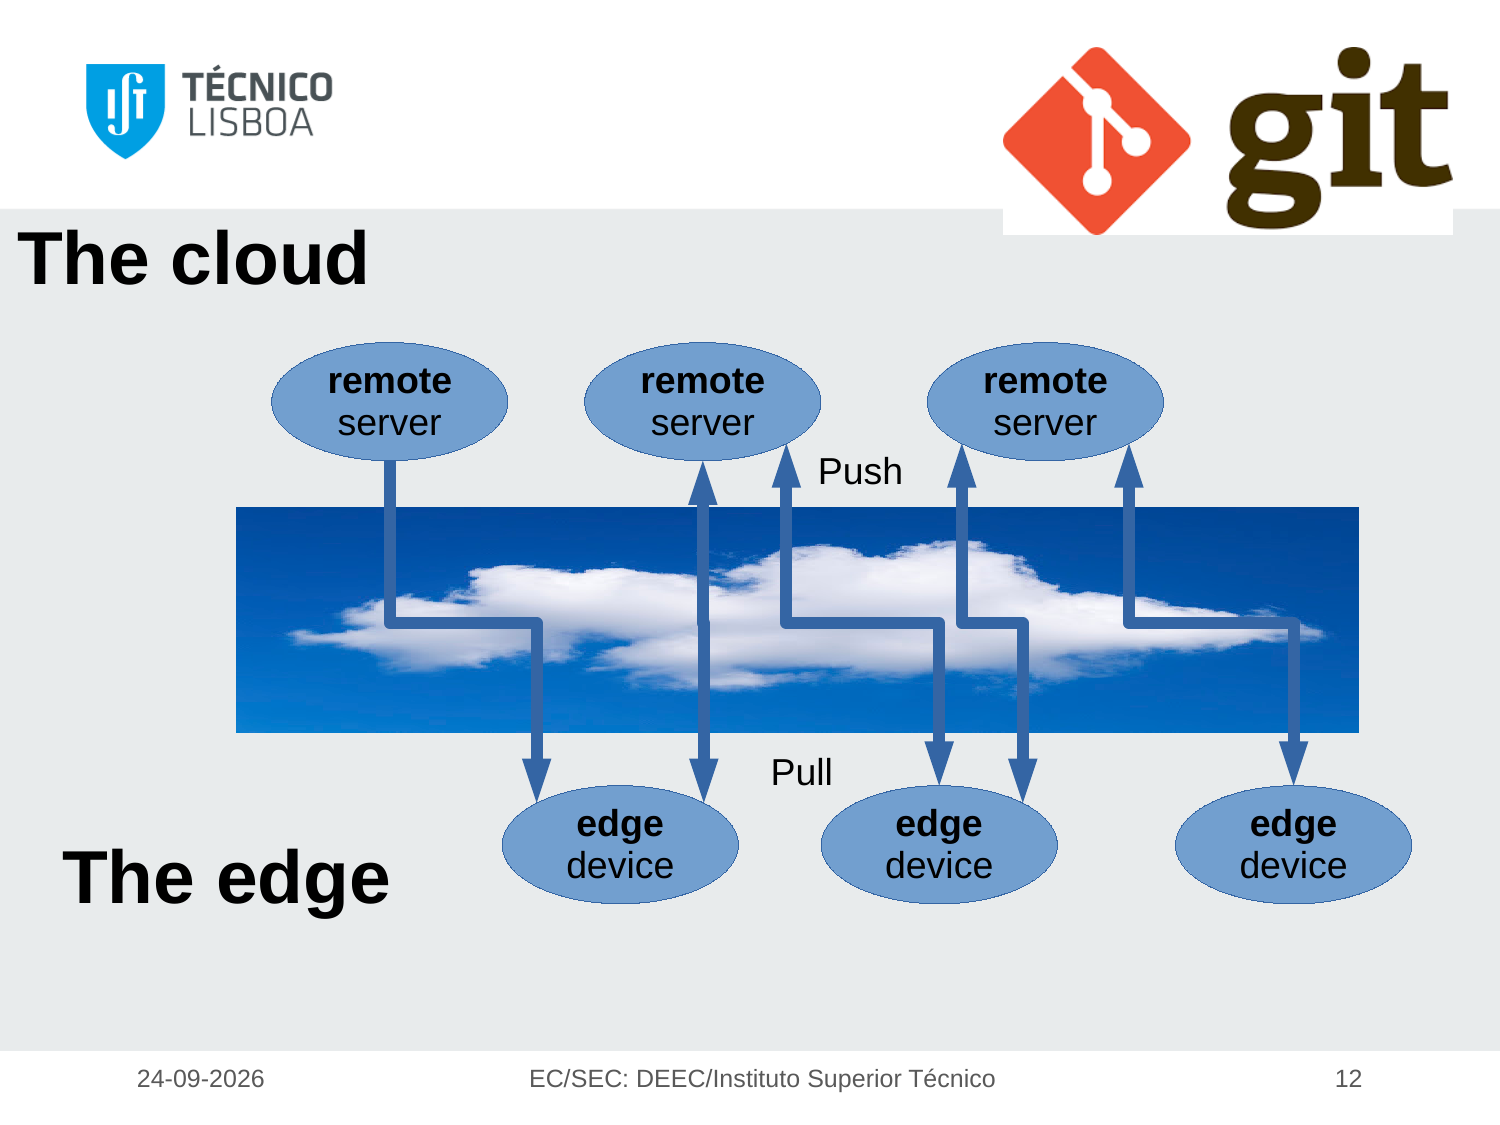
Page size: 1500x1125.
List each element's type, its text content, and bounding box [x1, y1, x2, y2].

text_box Push [803, 443, 919, 501]
footer EC/SEC: DEEC/Instituto Superior Técnico [512, 1052, 1021, 1103]
title The cloud [2, 183, 556, 326]
title The edge [47, 802, 473, 945]
slide_number 24-09-2020 [121, 1052, 425, 1103]
text_box edge device [821, 785, 1058, 904]
slide_number <number> [1077, 1052, 1378, 1103]
text_box Pull [755, 744, 848, 801]
text_box remote server [927, 342, 1164, 461]
text_box remote server [584, 342, 821, 461]
text_box edge device [502, 785, 739, 904]
picture [0, 0, 1500, 1125]
text_box remote server [271, 342, 508, 461]
text_box edge device [1175, 785, 1412, 904]
